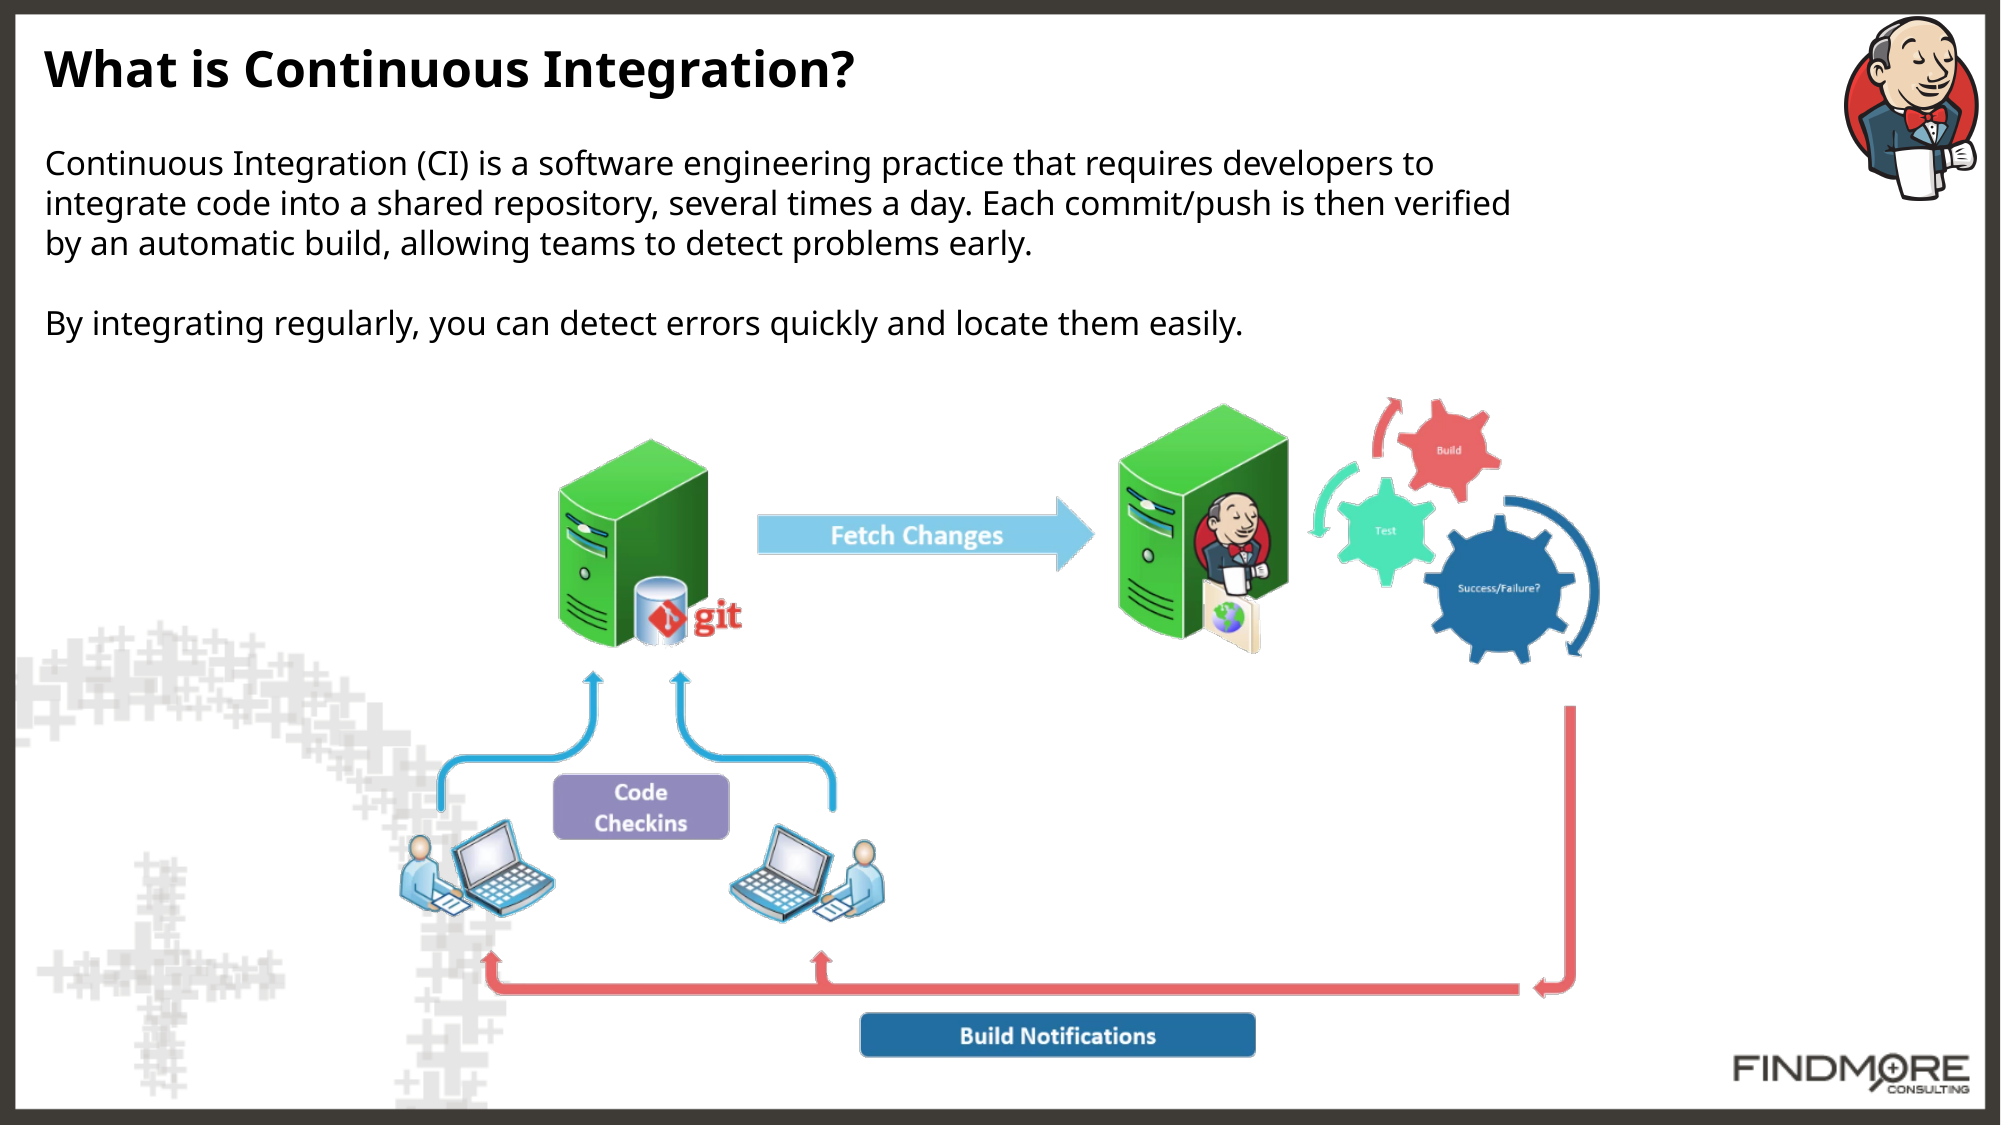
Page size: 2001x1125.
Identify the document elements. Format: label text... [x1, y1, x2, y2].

picture [0, 0, 2001, 1125]
text_box What is Continuous Integration? Continuous Integration (CI) is a software engineering practice that requires developers to integrate code into a shared repository, several times a day. Each commit/push is then verified by an automatic build, allowing teams to detect problems early. By integrating regularly, you can detect errors quickly and locate them easily. [29, 29, 1965, 539]
